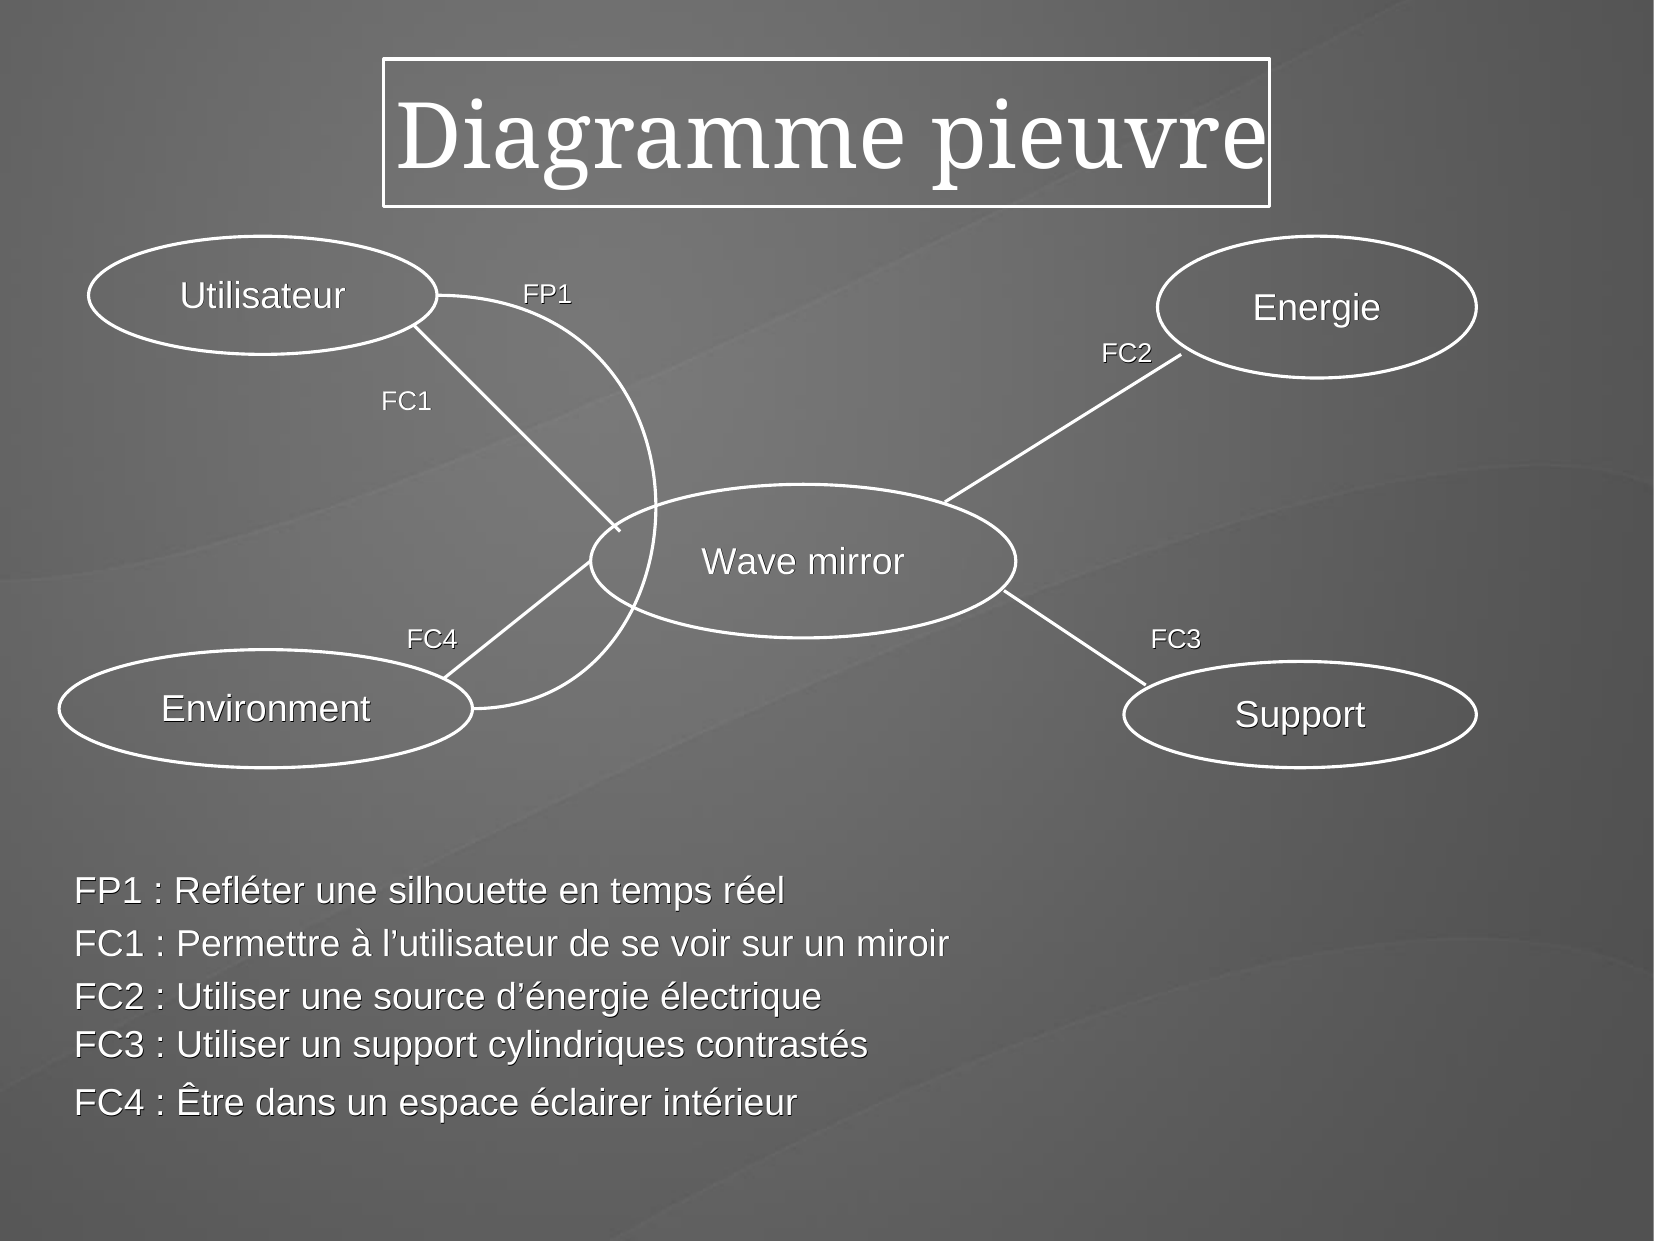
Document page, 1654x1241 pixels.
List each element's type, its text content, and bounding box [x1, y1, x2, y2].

text_box FC3 : Utiliser un support cylindriques contrastés [59, 1016, 949, 1094]
text_box FC1 : Permettre à l’utilisateur de se voir sur un miroir [59, 914, 1034, 993]
text_box Wave mirror [590, 507, 652, 606]
text_box Wave mirror [634, 484, 1016, 638]
text_box FC2 [1086, 330, 1168, 376]
text_box FC2 : Utiliser une source d’énergie électrique [59, 968, 879, 1046]
text_box FC4 : Être dans un espace éclairer intérieur [59, 1073, 843, 1152]
text_box Utilisateur [88, 236, 437, 355]
picture [0, 0, 1654, 1241]
text_box FC4 [391, 616, 473, 662]
text_box Environment [59, 649, 473, 768]
text_box FC3 [1135, 616, 1217, 662]
text_box FC1 [366, 378, 447, 423]
text_box Energie [1157, 236, 1477, 379]
text_box FP1 [507, 271, 588, 317]
text_box [383, 59, 1270, 207]
text_box FP1 : Refléter une silhouette en temps réel [59, 862, 994, 914]
title Diagramme pieuvre [88, 29, 1577, 237]
text_box FC2 [1152, 366, 1168, 376]
text_box Support [1123, 661, 1477, 768]
